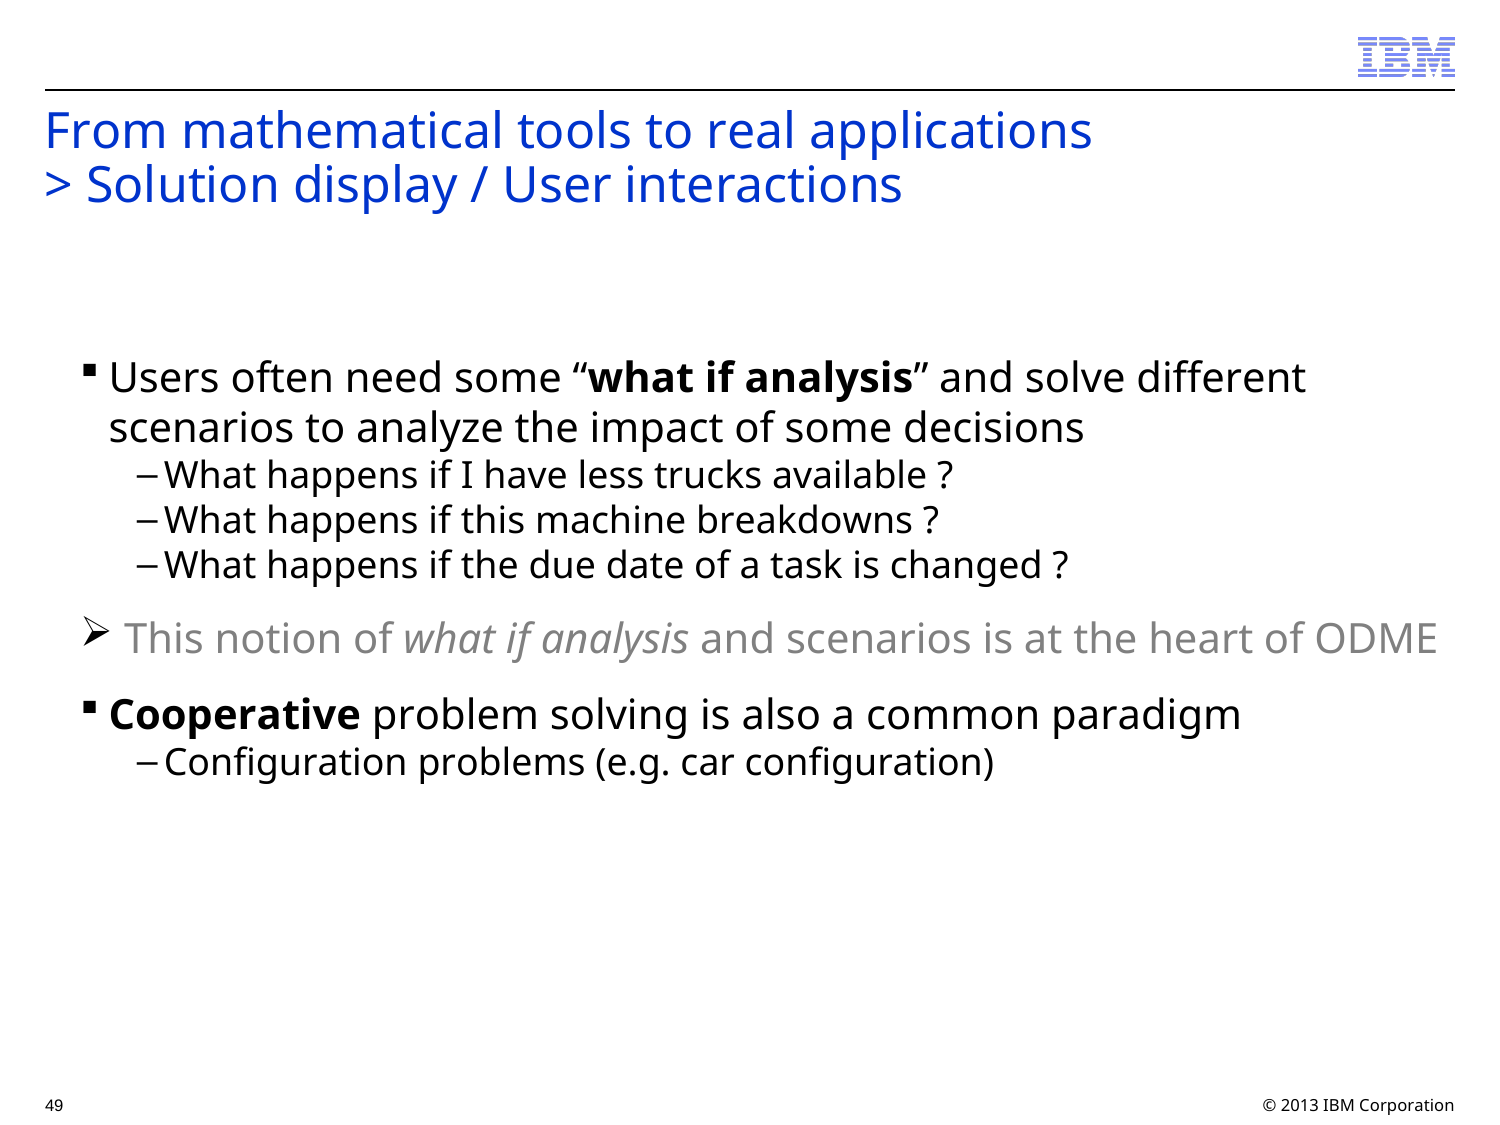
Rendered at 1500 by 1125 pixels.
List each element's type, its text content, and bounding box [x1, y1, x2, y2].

text_box Users often need some “what if analysis” and solve different scenarios to analyze the impact of some decisions What happens if I have less trucks available ? What happens if this machine breakdowns ? What happens if the due date of a task is changed ? This notion of what if analysis and scenarios is at the heart of ODME Cooperative problem solving is also a common paradigm Configuration problems (e.g. car configuration) [65, 342, 1491, 1035]
picture [1358, 37, 1455, 77]
title From mathematical tools to real applications > Solution display / User interactions [29, 97, 1455, 279]
